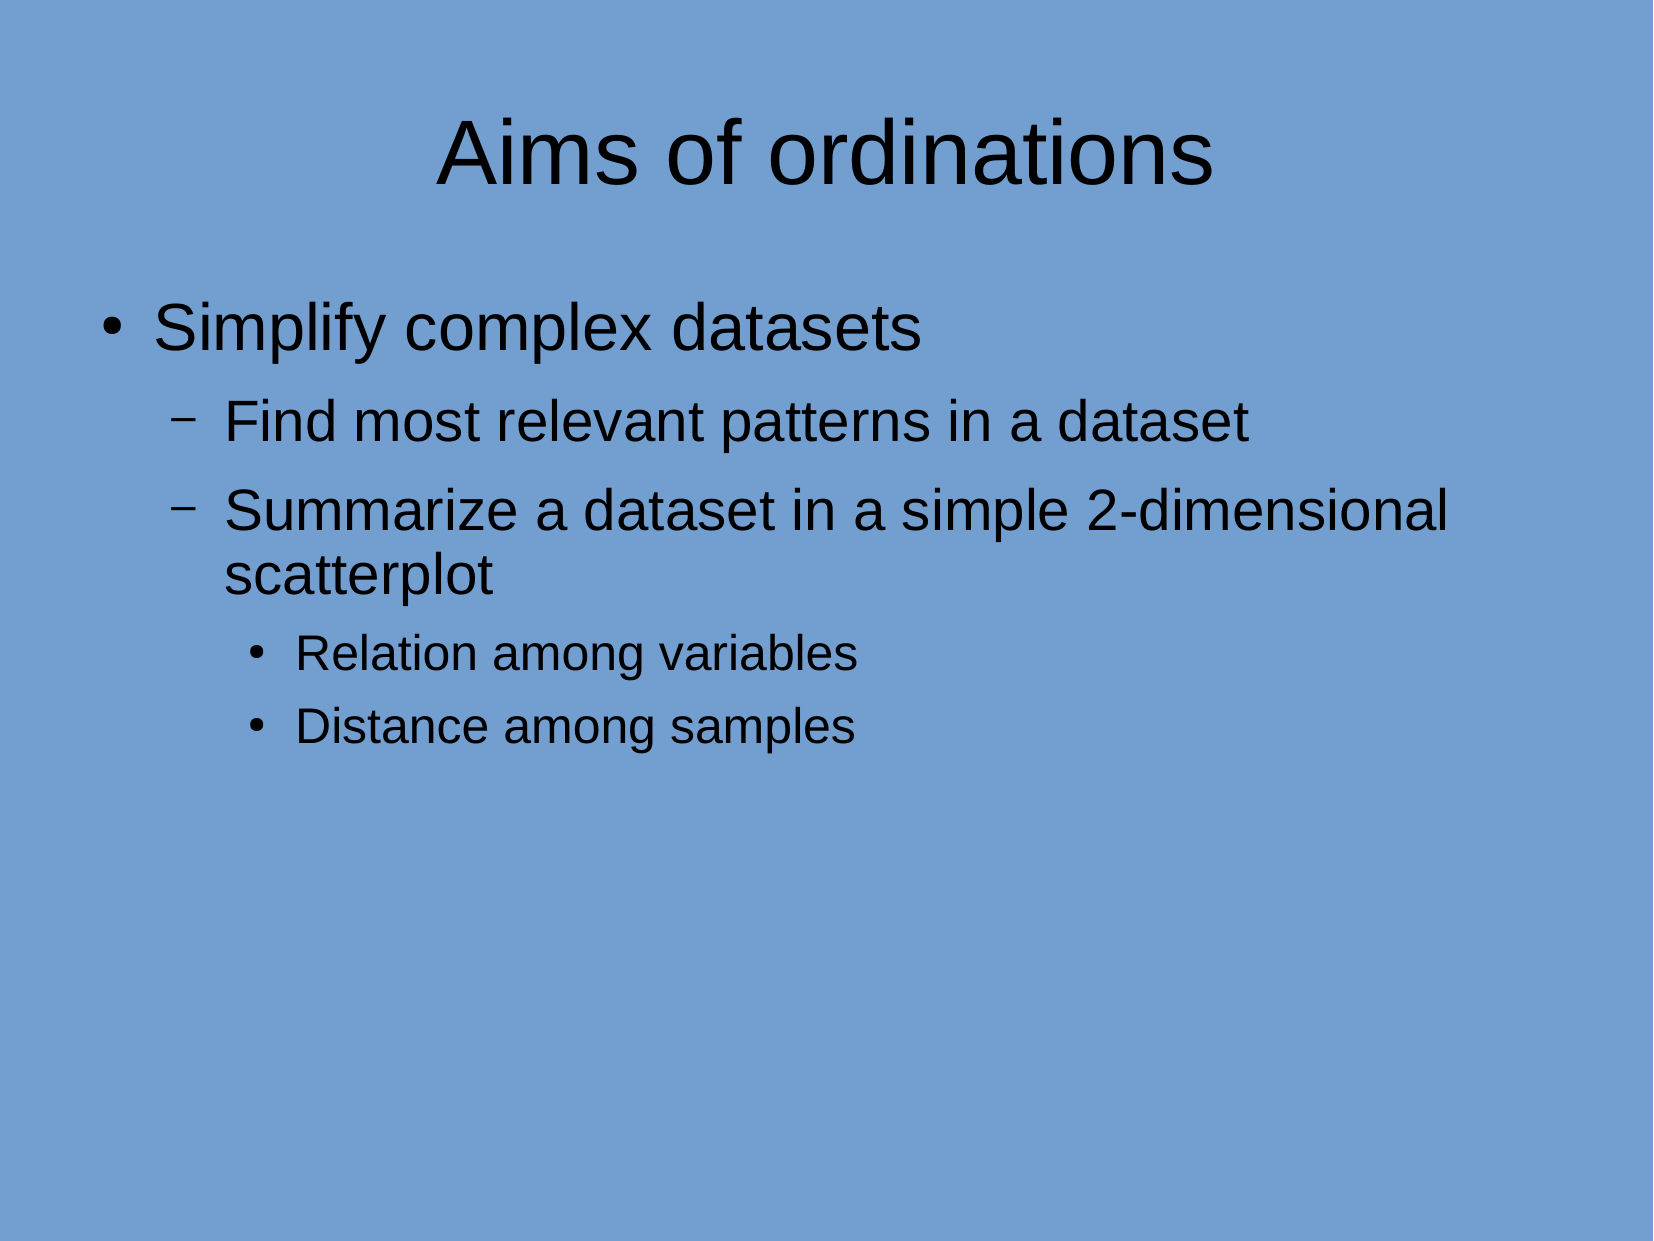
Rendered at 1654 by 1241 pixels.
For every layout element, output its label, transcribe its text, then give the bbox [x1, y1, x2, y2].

list Simplify complex datasets Find most relevant patterns in a dataset Summarize a dataset in a simple 2-dimensional scatterplot Relation among variables Distance among samples [82, 290, 1571, 1010]
title Aims of ordinations [82, 49, 1571, 257]
